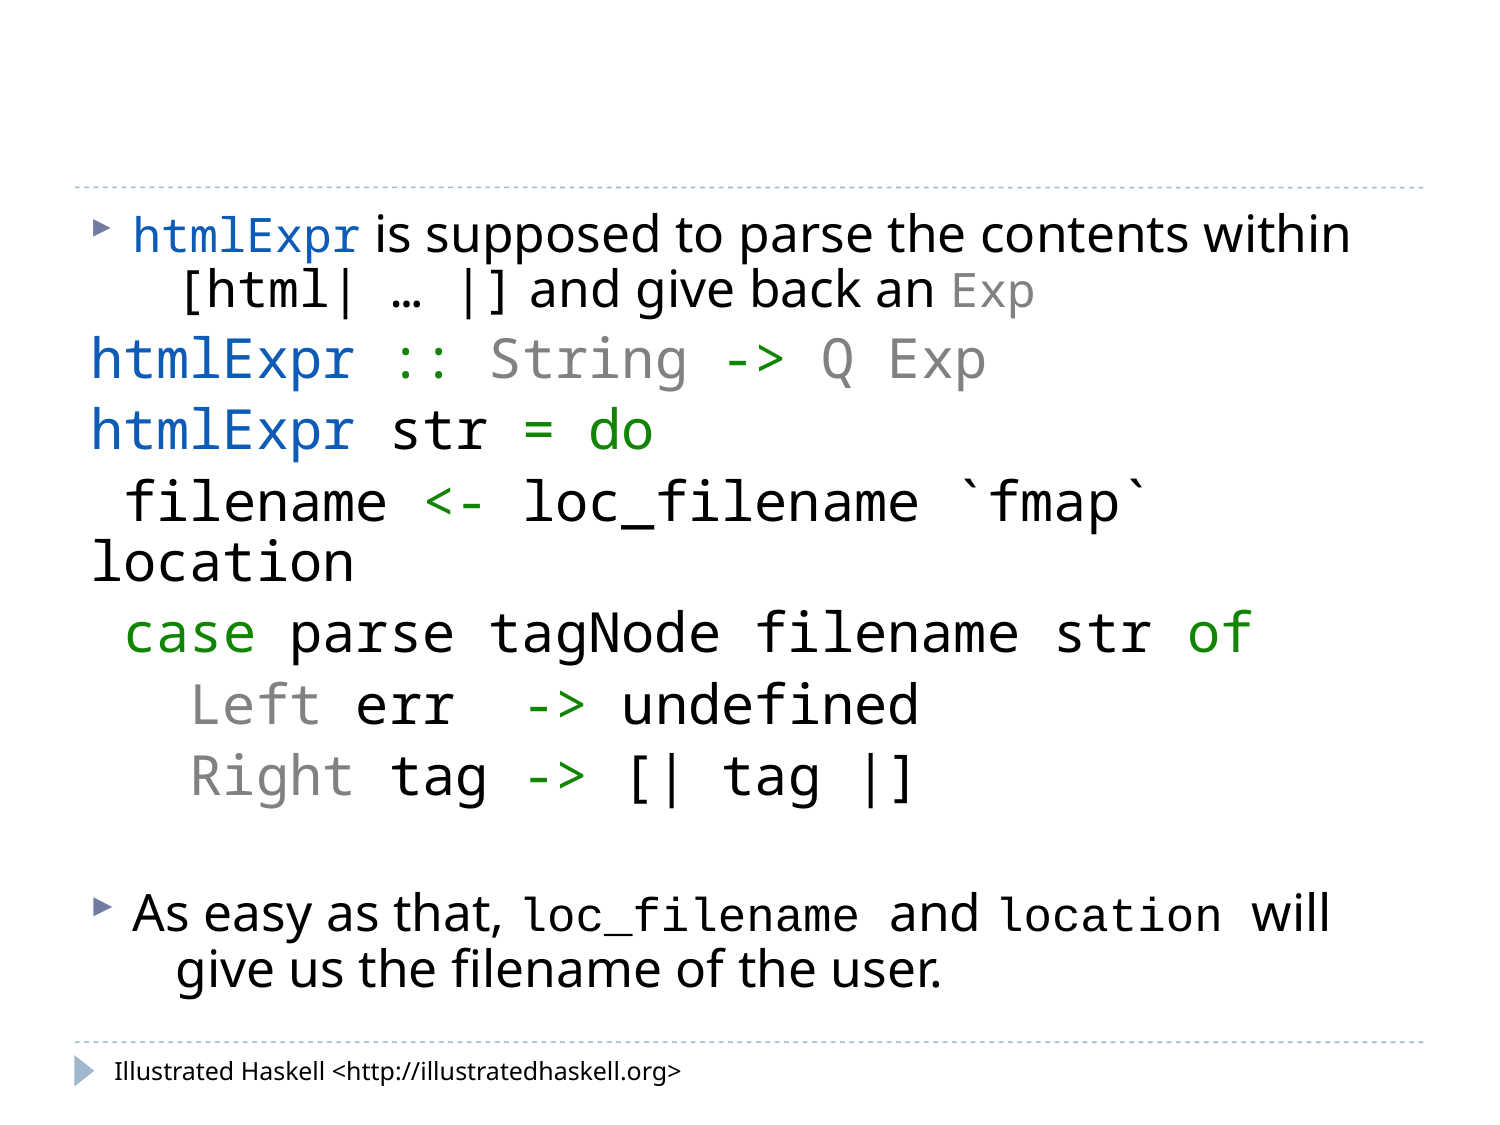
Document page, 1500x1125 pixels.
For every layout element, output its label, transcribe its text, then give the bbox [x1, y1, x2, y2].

list htmlExpr is supposed to parse the contents within [html| … |] and give back an Exp htmlExpr :: String -> Q Exp htmlExpr str = do filename <- loc_filename `fmap` location case parse tagNode filename str of Left err -> undefined Right tag -> [| tag |] As easy as that, loc_filename and location will give us the filename of the user. [75, 200, 1426, 1011]
